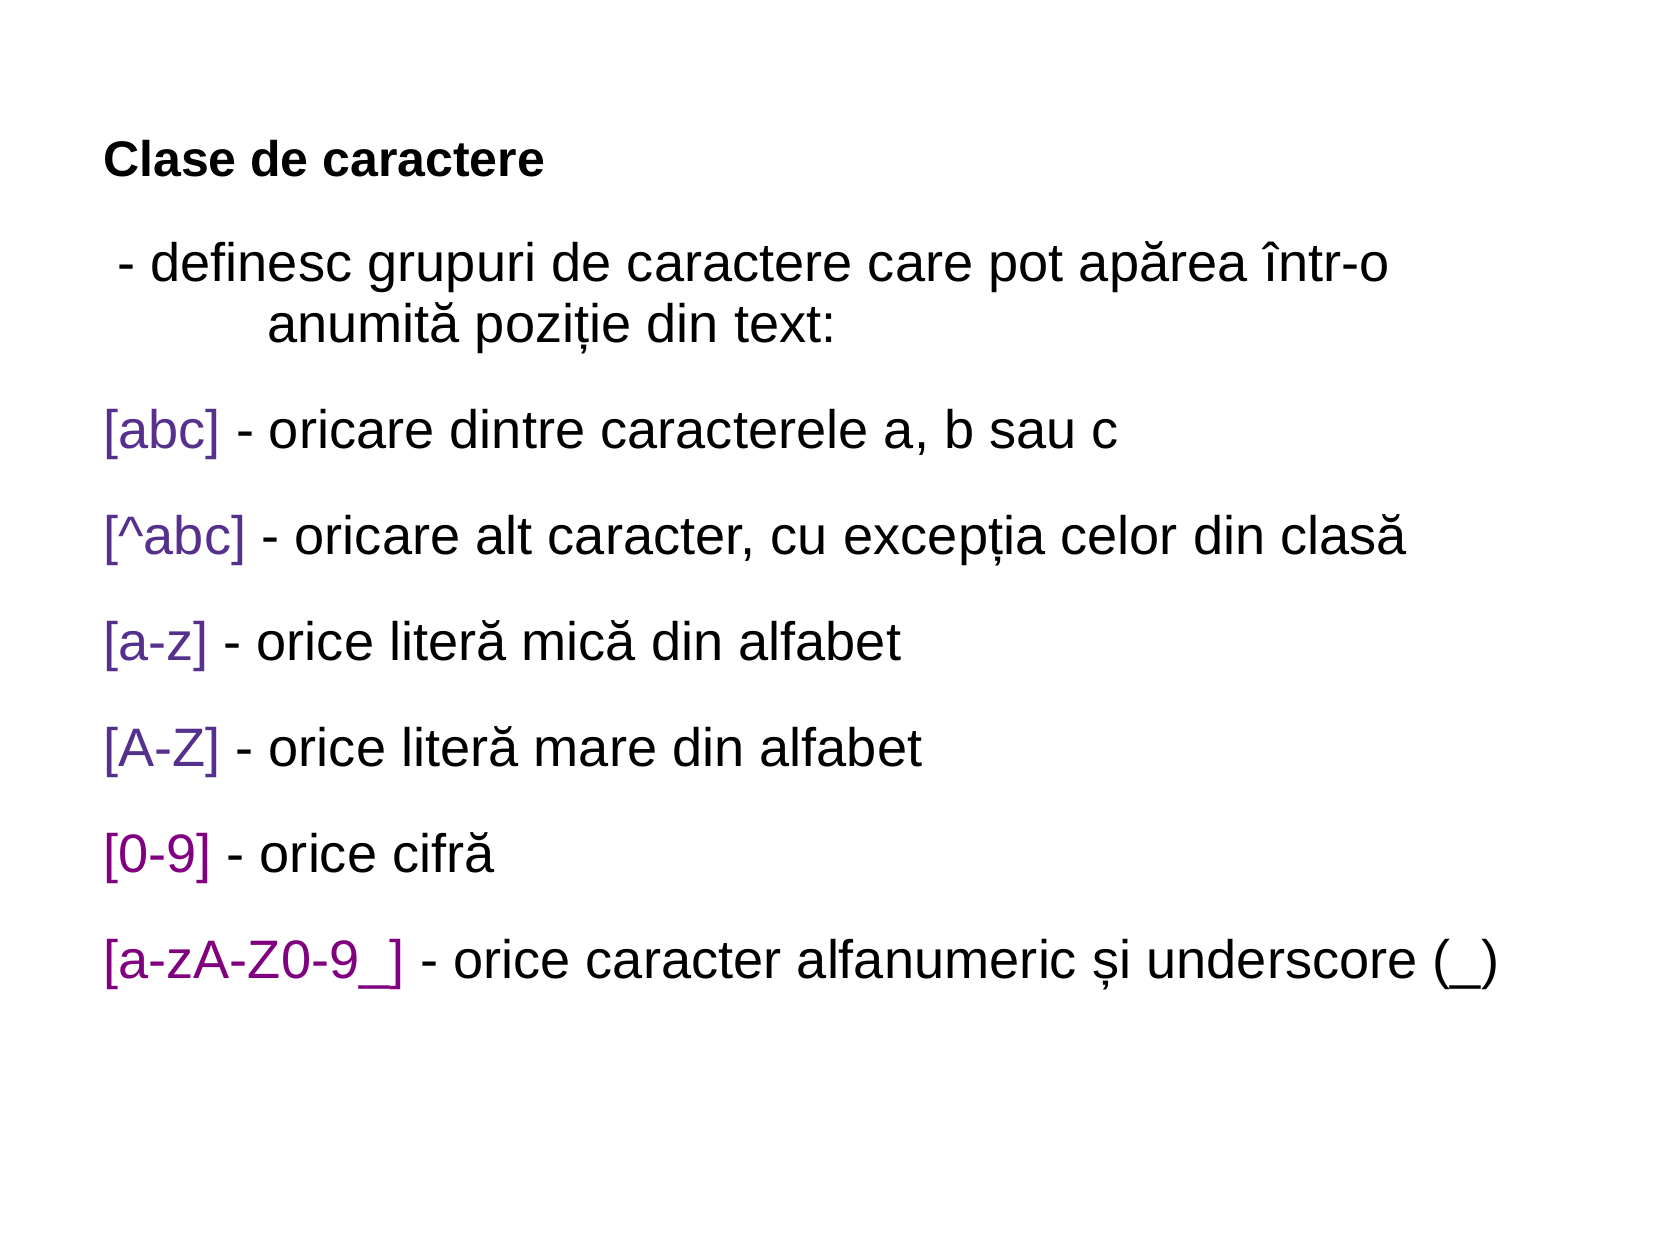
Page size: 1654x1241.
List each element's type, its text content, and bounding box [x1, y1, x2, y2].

text_box Clase de caractere - definesc grupuri de caractere care pot apărea într-o anumită poziție din text: [abc] - oricare dintre caracterele a, b sau c [^abc] - oricare alt caracter, cu excepția celor din clasă [a-z] - orice literă mică din alfabet [A-Z] - orice literă mare din alfabet [0-9] - orice cifră [a-zA-Z0-9_] - orice caracter alfanumeric și underscore (_) [88, 123, 1560, 1164]
